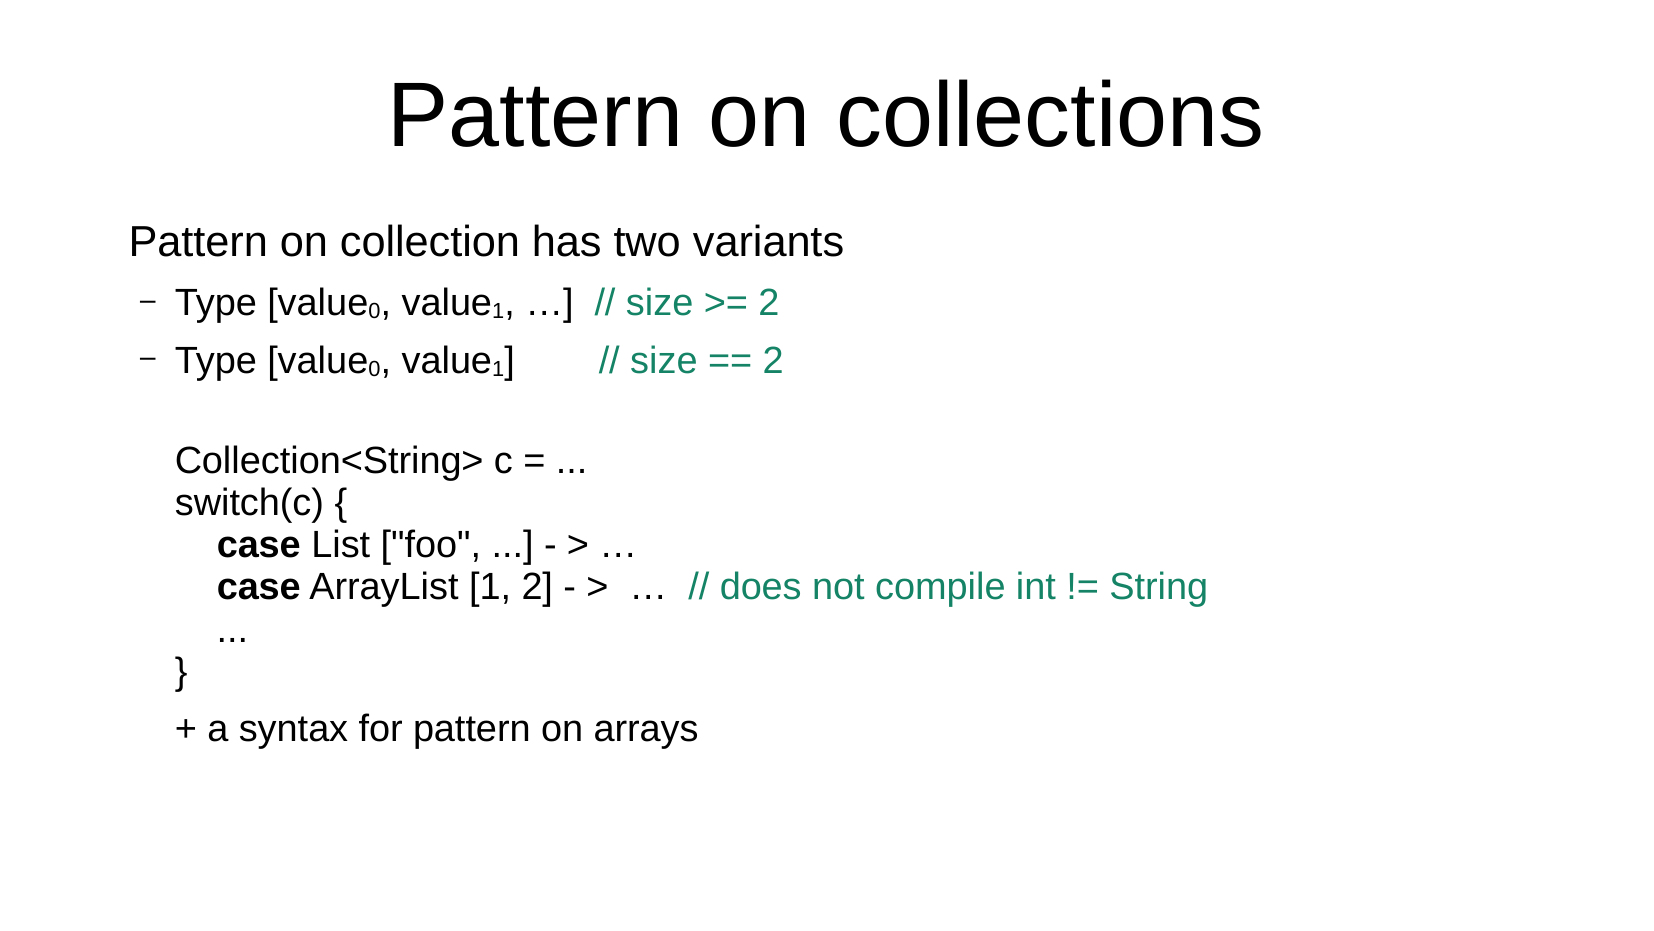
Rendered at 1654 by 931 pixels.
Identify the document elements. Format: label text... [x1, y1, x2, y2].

title Pattern on collections [82, 37, 1571, 193]
list Pattern on collection has two variants Type [value0, value1, …] // size >= 2 Type [value0, value1] // size == 2 Collection<String> c = ... switch(c) { case List ["foo", ...] - > … case ArrayList [1, 2] - > … // does not compile int != String ... } + a syntax for pattern on arrays [82, 217, 1571, 758]
